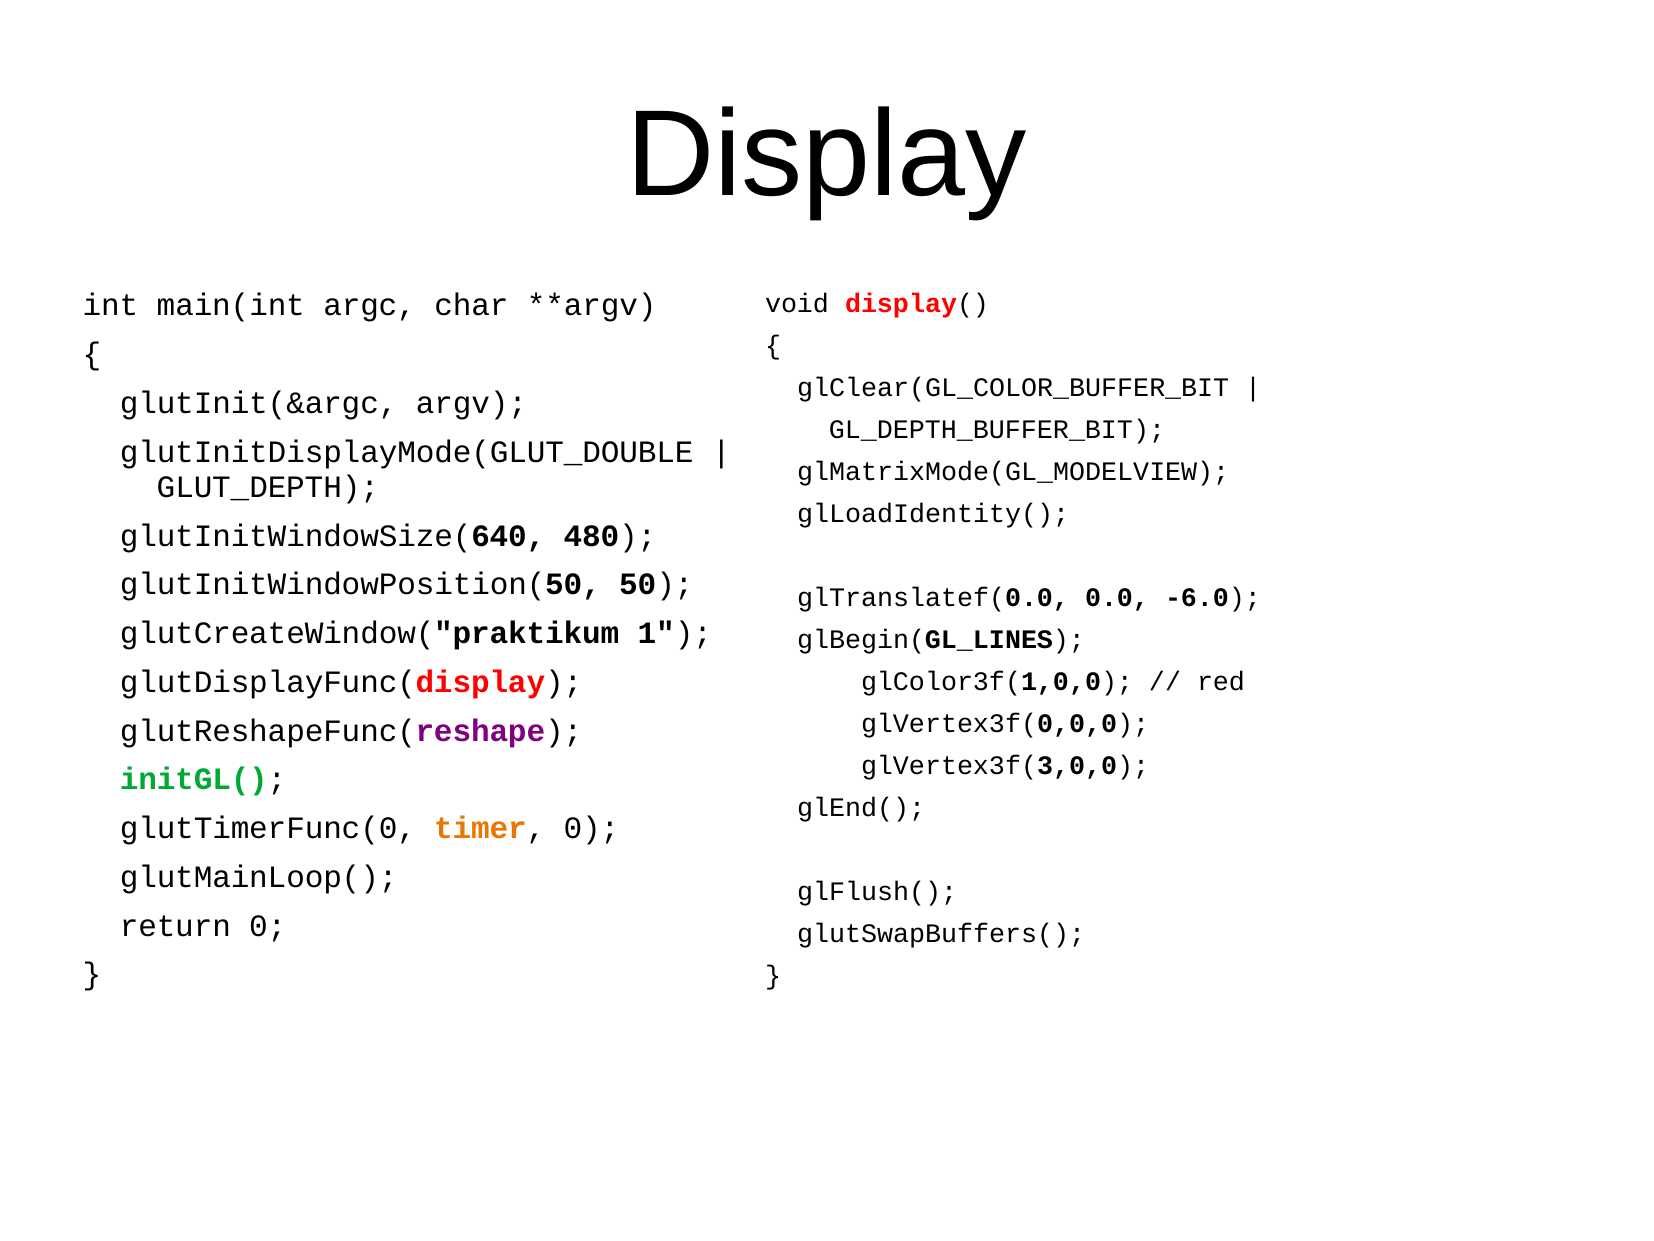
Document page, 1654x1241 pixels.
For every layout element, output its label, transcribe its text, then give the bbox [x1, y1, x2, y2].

list void display() { glClear(GL_COLOR_BUFFER_BIT | GL_DEPTH_BUFFER_BIT); glMatrixMode(GL_MODELVIEW); glLoadIdentity(); glTranslatef(0.0, 0.0, -6.0); glBegin(GL_LINES); glColor3f(1,0,0); // red glVertex3f(0,0,0); glVertex3f(3,0,0); glEnd(); glFlush(); glutSwapBuffers(); } [765, 290, 1613, 1010]
title Display [82, 49, 1571, 257]
list int main(int argc, char **argv) { glutInit(&argc, argv); glutInitDisplayMode(GLUT_DOUBLE | GLUT_DEPTH); glutInitWindowSize(640, 480); glutInitWindowPosition(50, 50); glutCreateWindow("praktikum 1"); glutDisplayFunc(display); glutReshapeFunc(reshape); initGL(); glutTimerFunc(0, timer, 0); glutMainLoop(); return 0; } [82, 290, 765, 1010]
